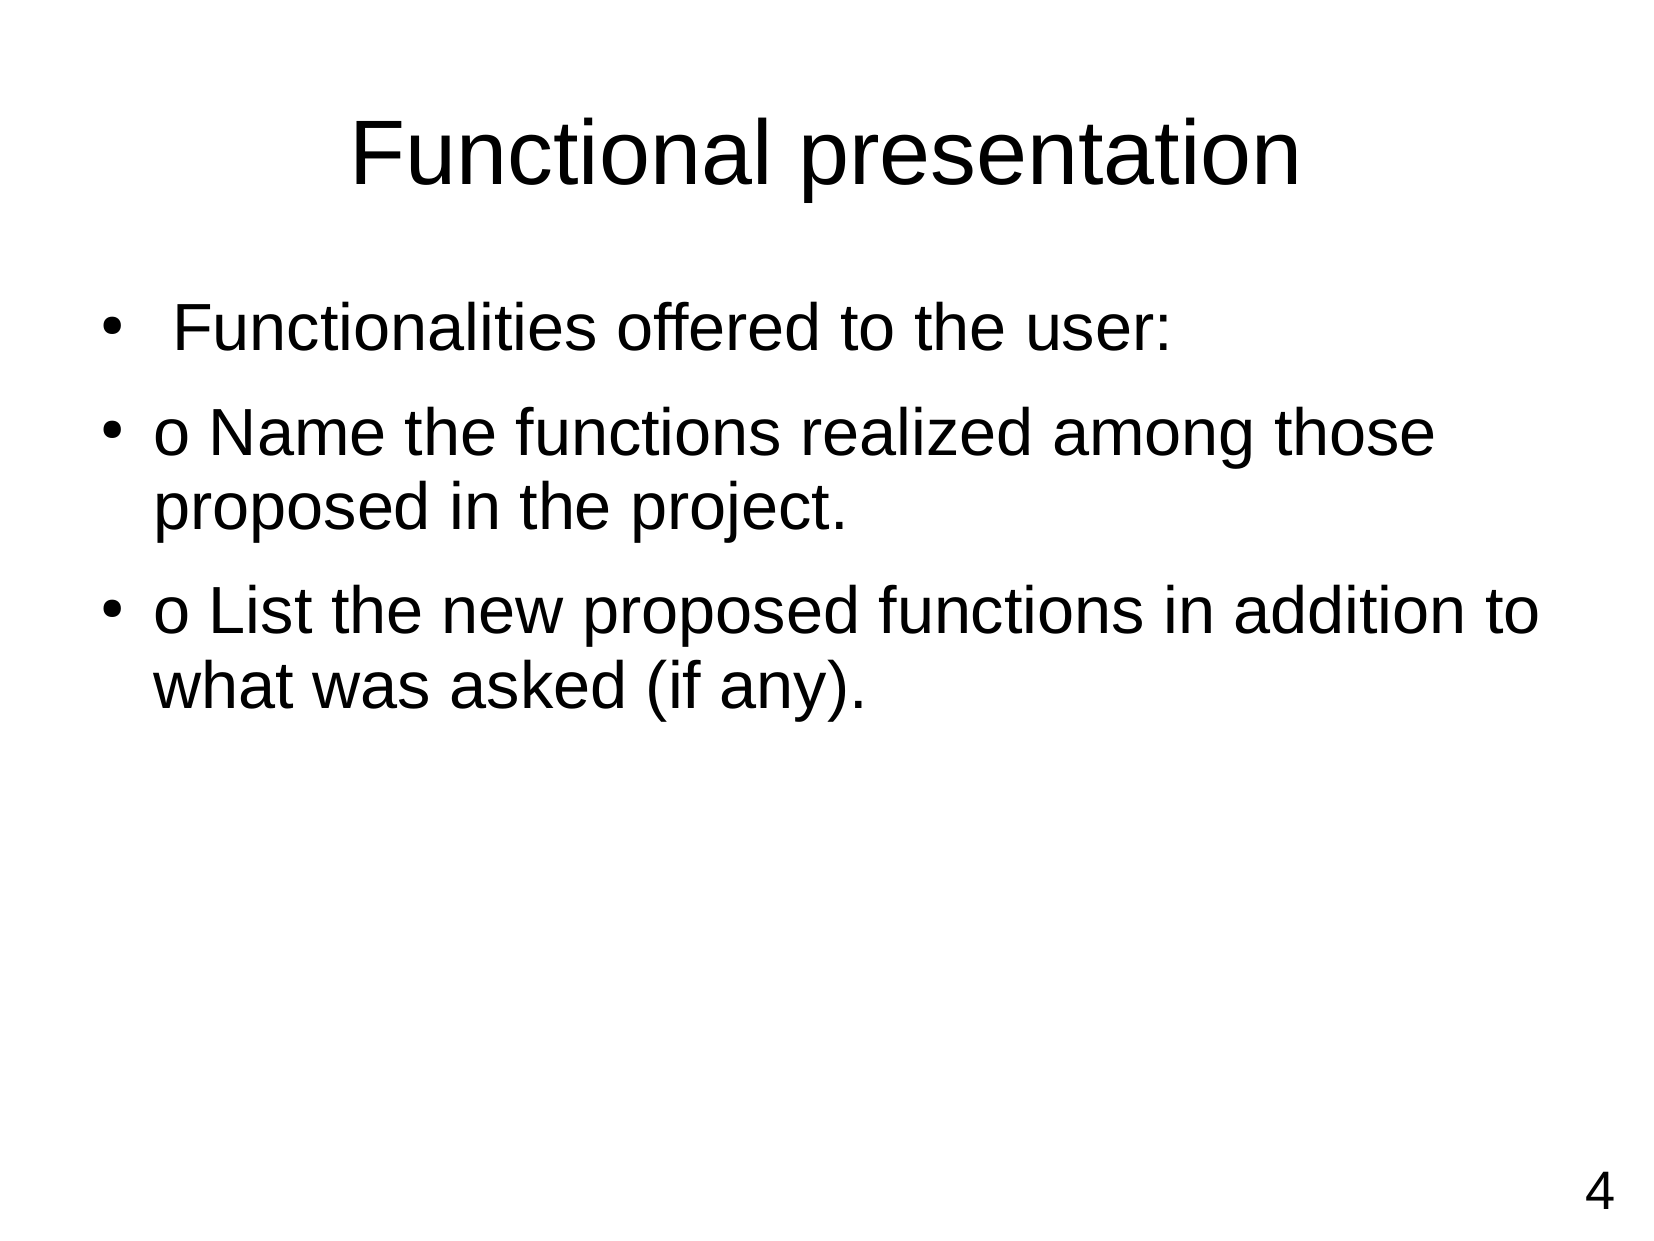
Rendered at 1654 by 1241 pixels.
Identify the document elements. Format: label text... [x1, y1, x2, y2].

title Functional presentation [82, 49, 1571, 257]
list Functionalities offered to the user: o Name the functions realized among those proposed in the project. o List the new proposed functions in addition to what was asked (if any). [82, 290, 1571, 1109]
text_box 4 [1570, 1152, 1642, 1229]
